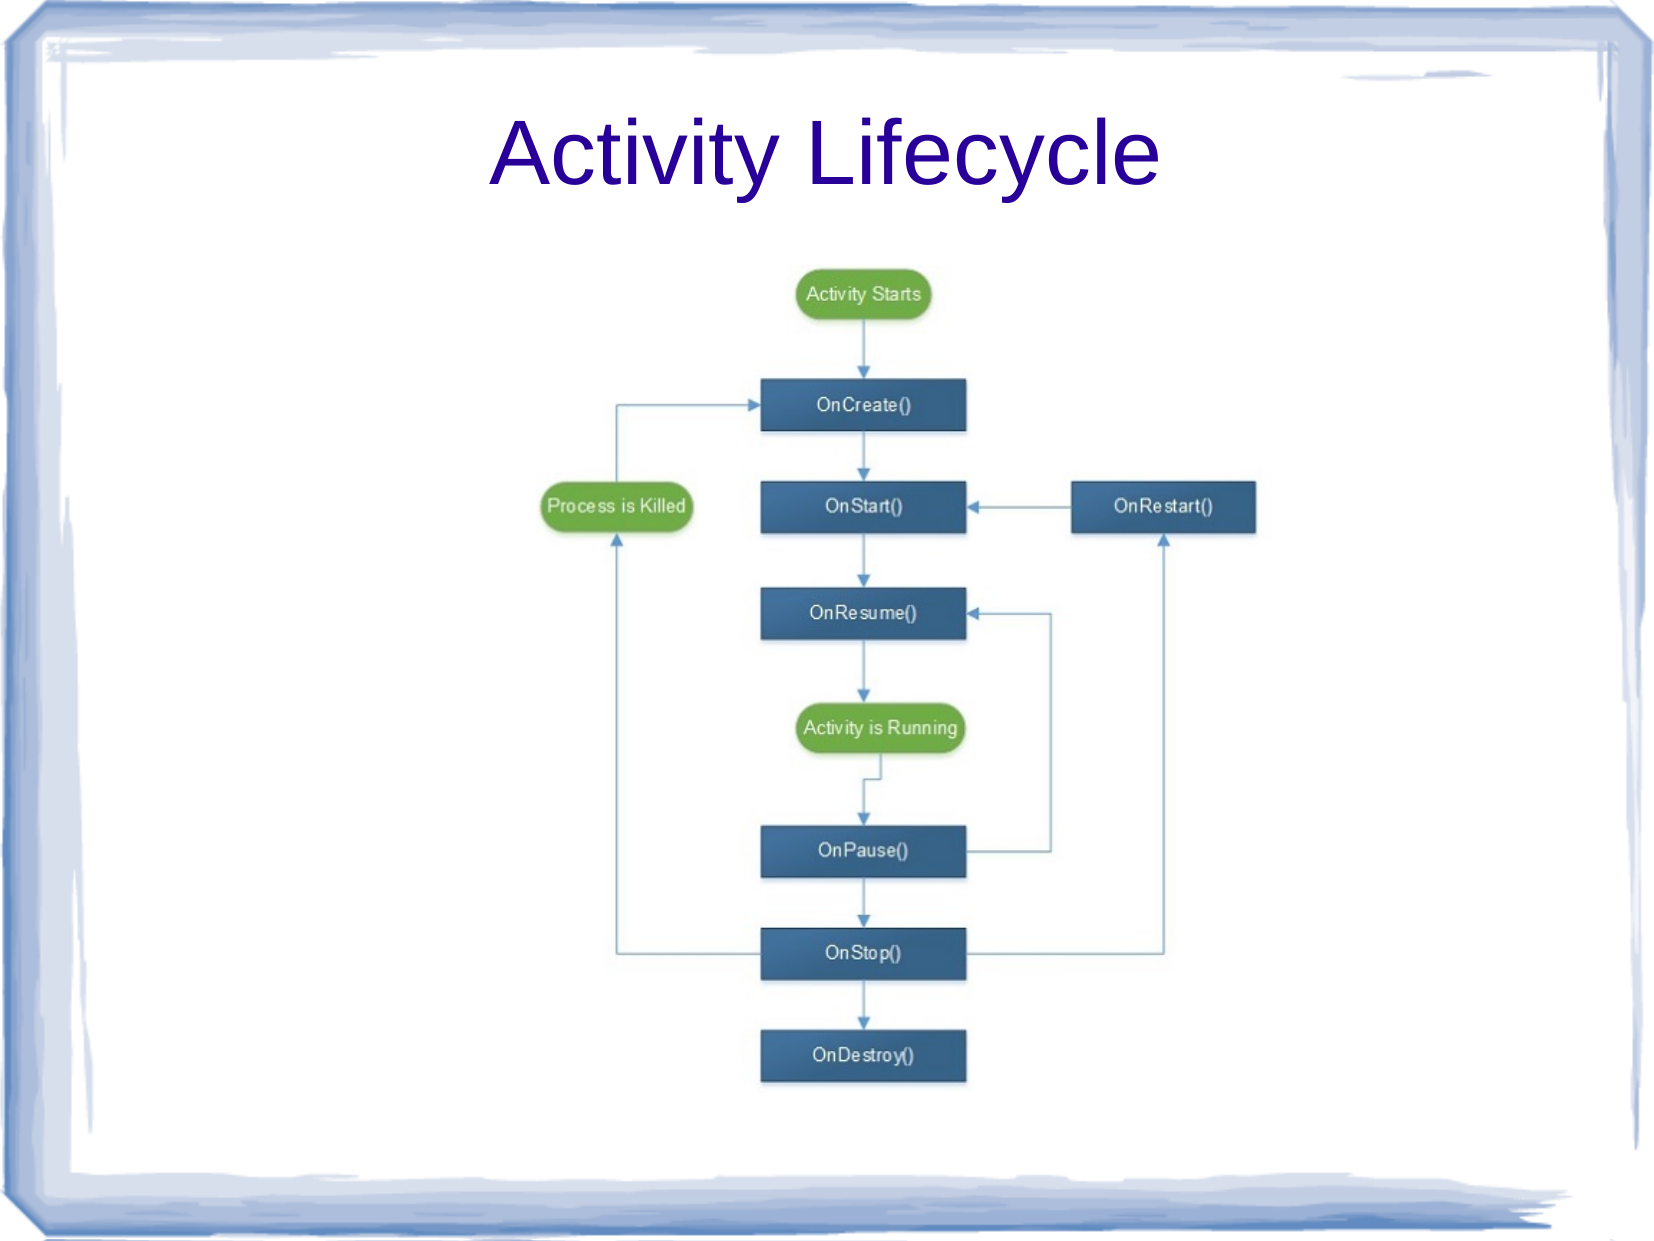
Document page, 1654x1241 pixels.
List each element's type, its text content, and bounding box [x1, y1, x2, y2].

picture [0, 0, 1654, 1241]
title Activity Lifecycle [82, 49, 1571, 257]
